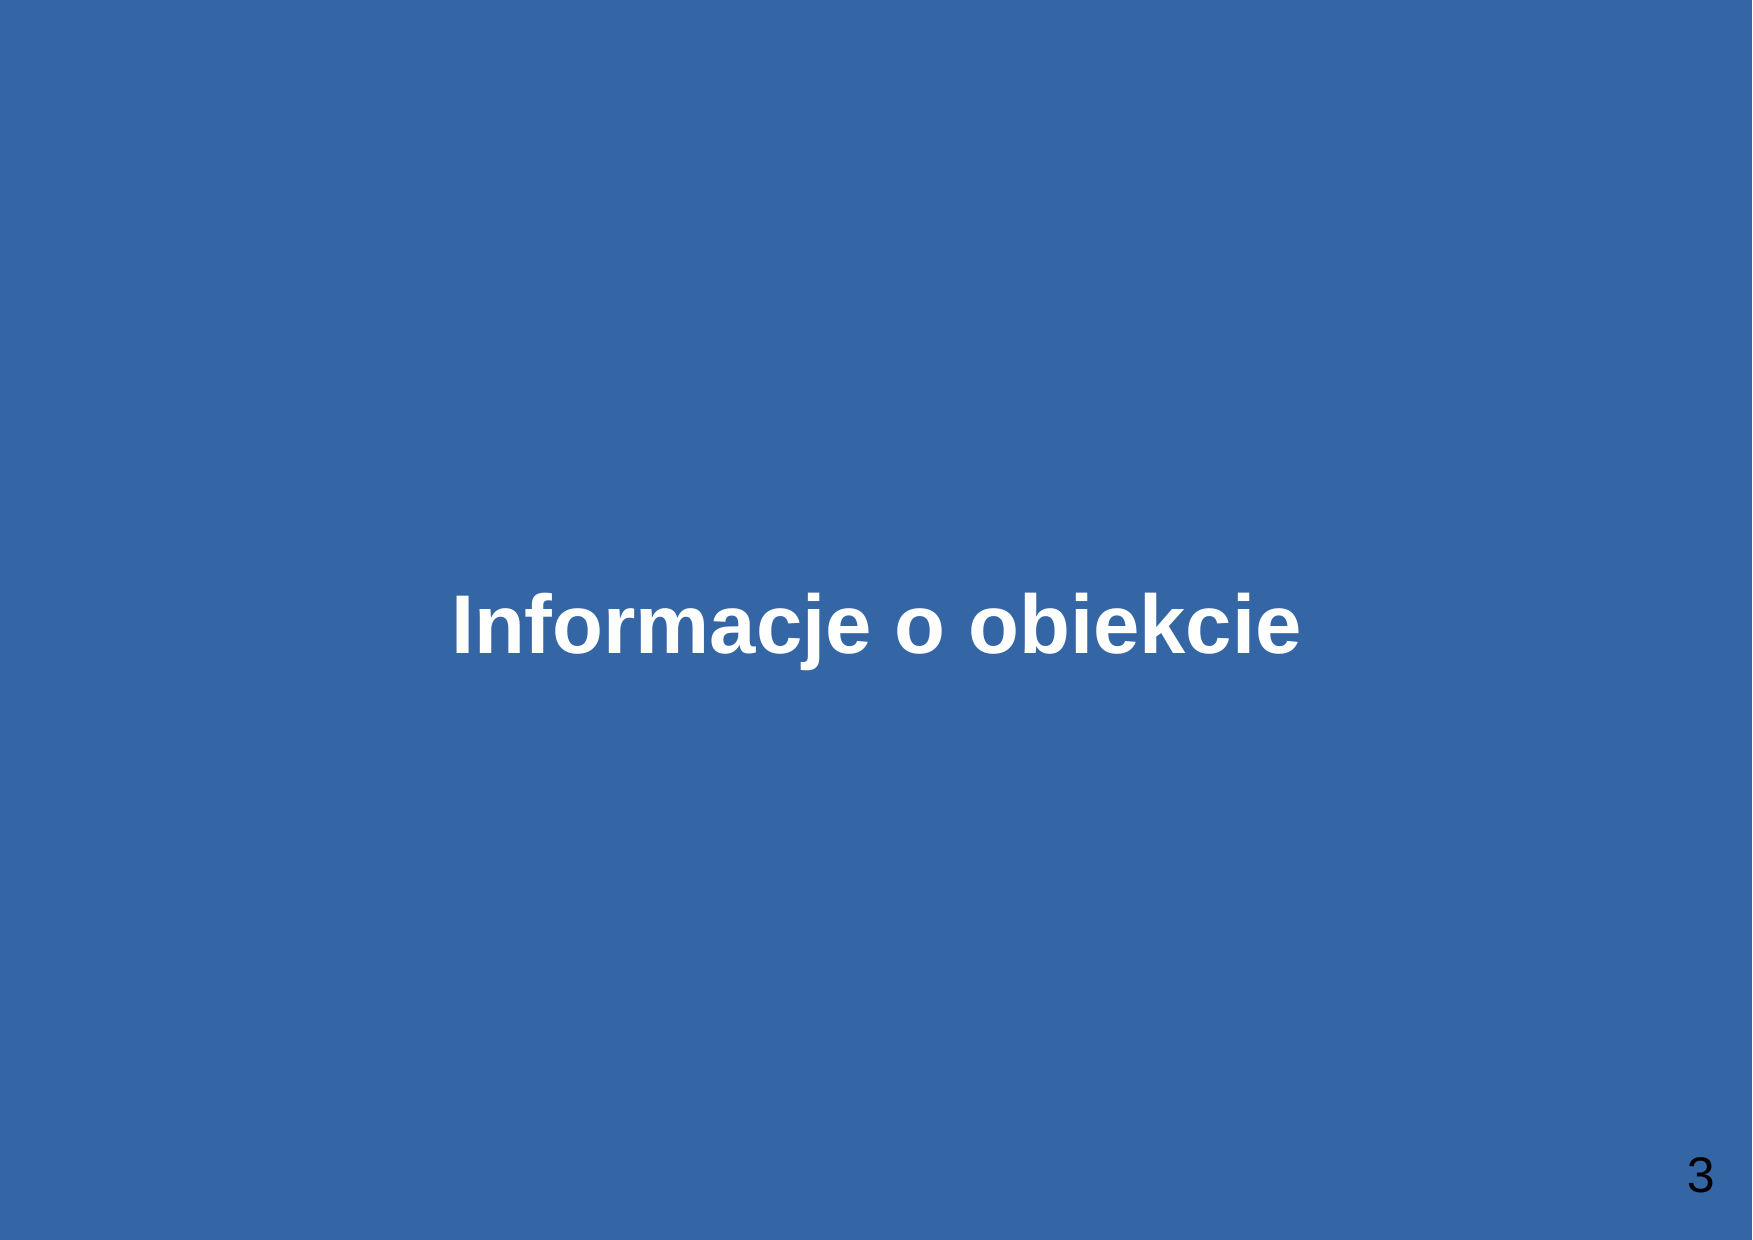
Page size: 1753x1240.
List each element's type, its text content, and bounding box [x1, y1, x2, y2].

title Informacje o obiekcie [131, 516, 1622, 724]
